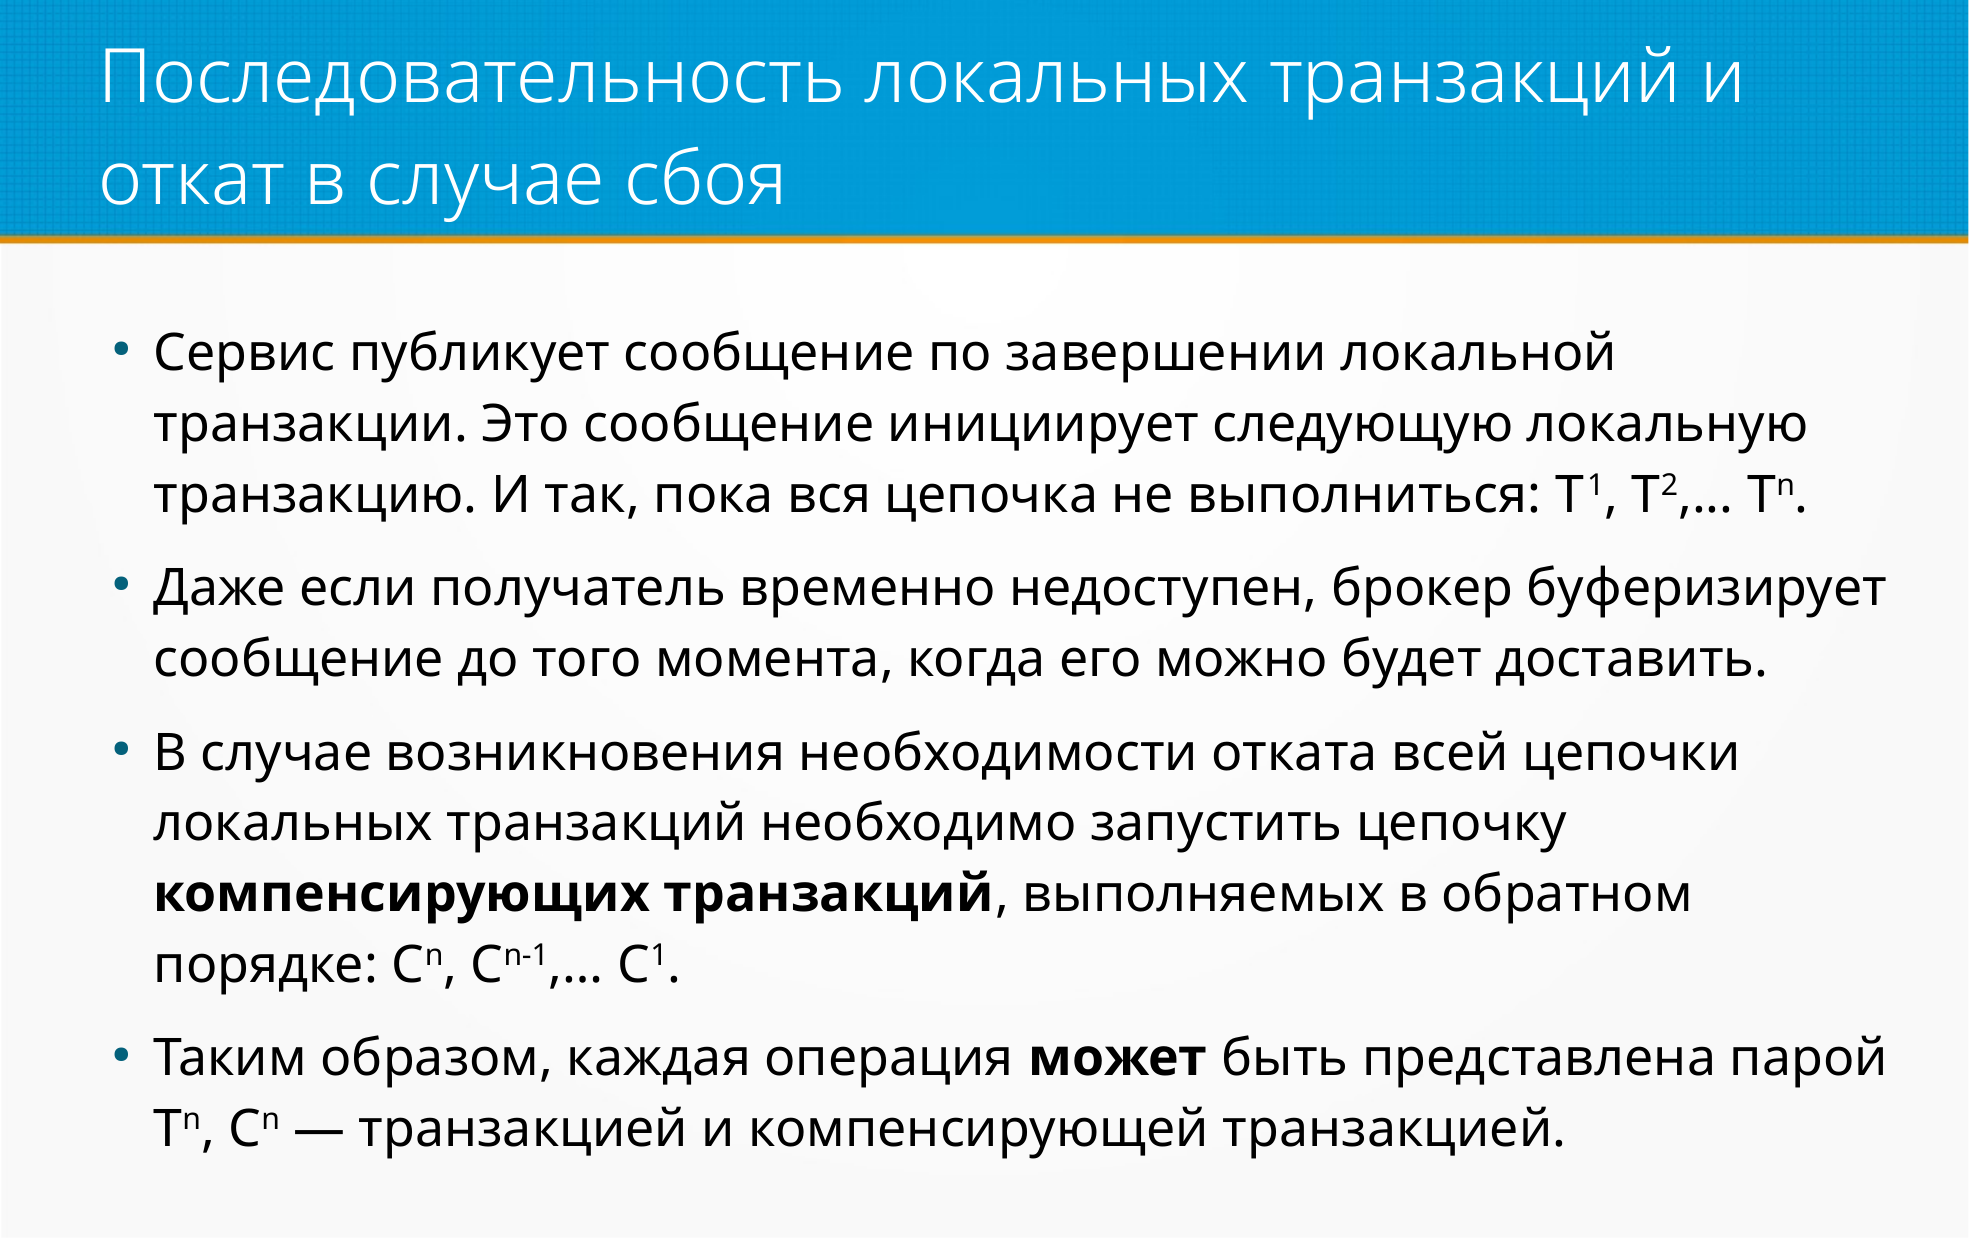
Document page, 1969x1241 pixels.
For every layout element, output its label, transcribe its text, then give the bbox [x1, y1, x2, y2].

picture [0, 233, 1969, 1241]
list Сервис публикует сообщение по завершении локальной транзакции. Это сообщение инициирует следующую локальную транзакцию. И так, пока вся цепочка не выполниться: T1, T2,... Tn. Даже если получатель временно недоступен, брокер буферизирует сообщение до того момента, когда его можно будет доставить. В случае возникновения необходимости отката всей цепочки локальных транзакций необходимо запустить цепочку компенсирующих транзакций, выполняемых в обратном порядке: Cn, Cn-1,… C1. Таким образом, каждая операция может быть представлена парой Tn, Cn — транзакцией и компенсирующей транзакцией. [98, 315, 1914, 1229]
title Последовательность локальных транзакций и откат в случае сбоя [98, 19, 1870, 227]
